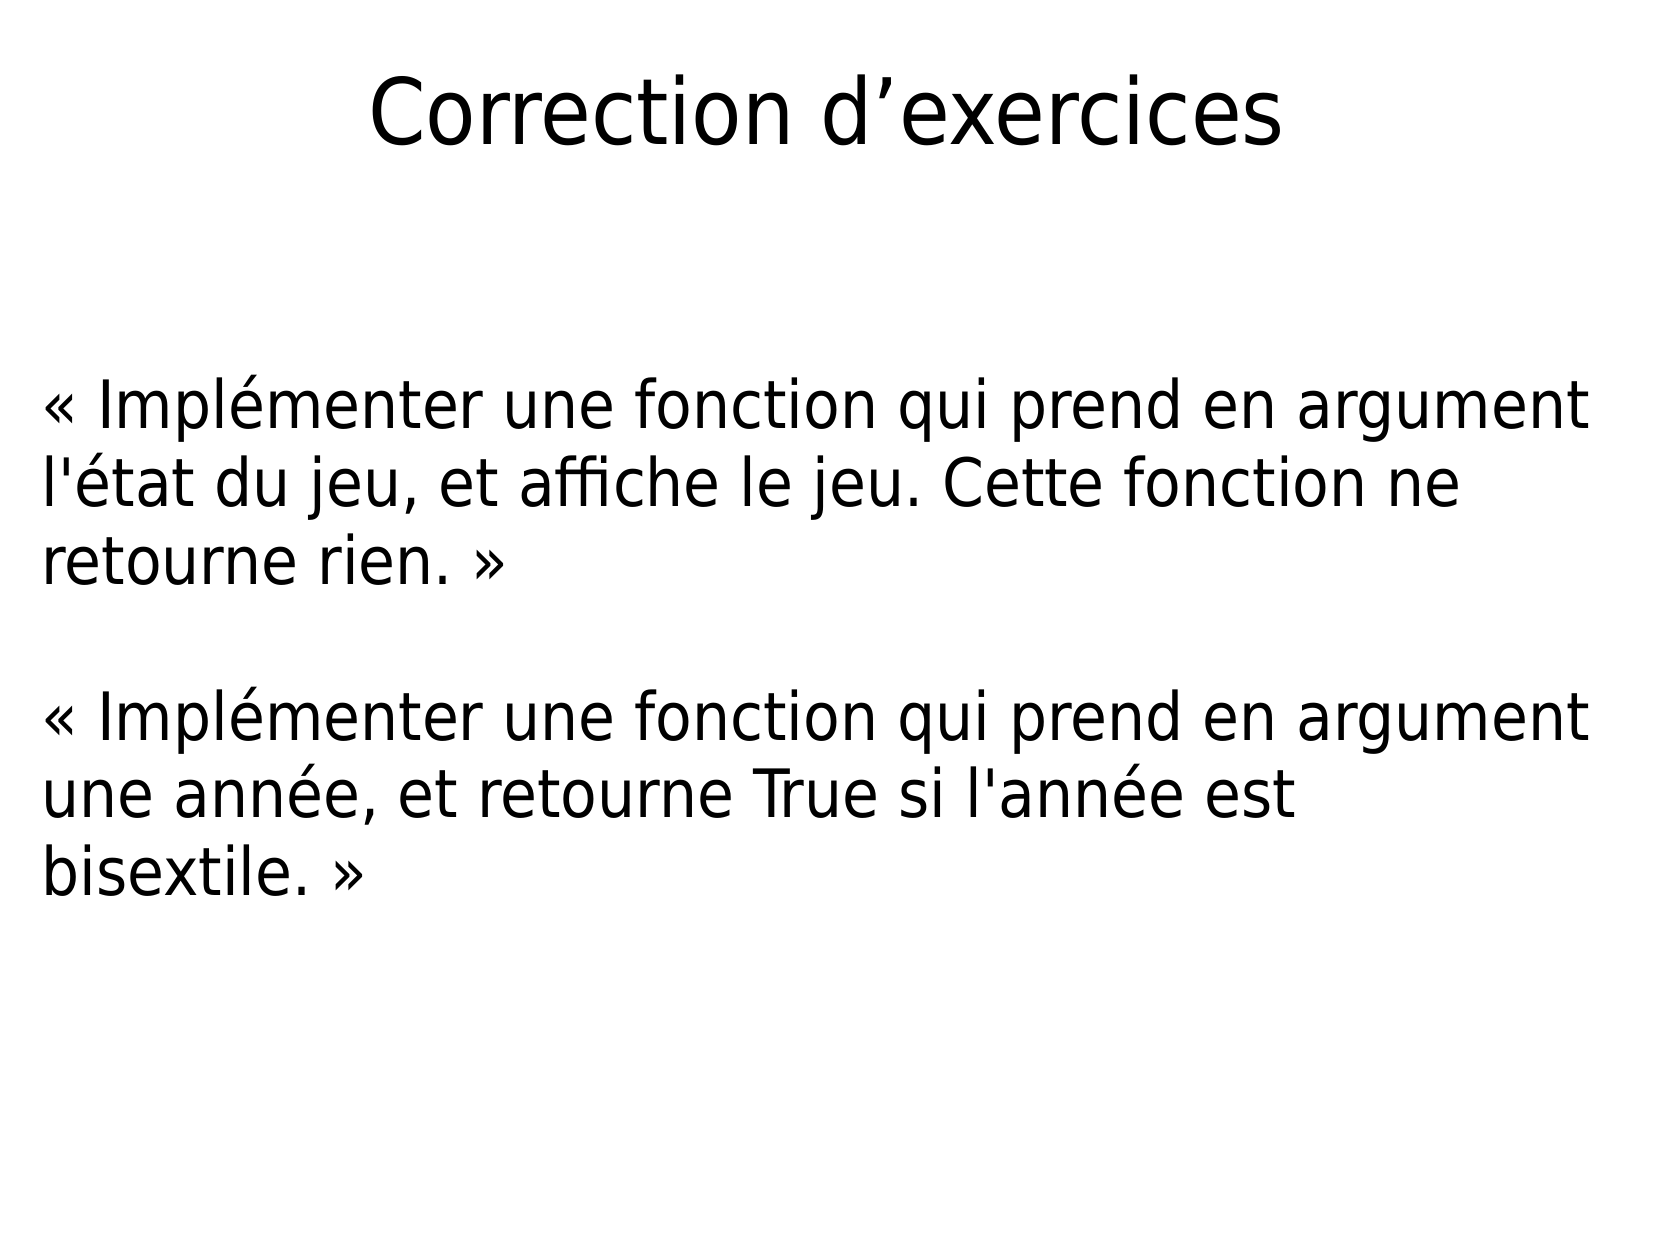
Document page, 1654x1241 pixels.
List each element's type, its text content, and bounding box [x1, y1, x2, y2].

title « Implémenter une fonction qui prend en argument l'état du jeu, et affiche le jeu. Cette fonction ne retourne rien. » « Implémenter une fonction qui prend en argument une année, et retourne True si l'année est bisextile. » [41, 133, 1613, 1223]
title Correction d’exercices [41, 12, 1613, 133]
